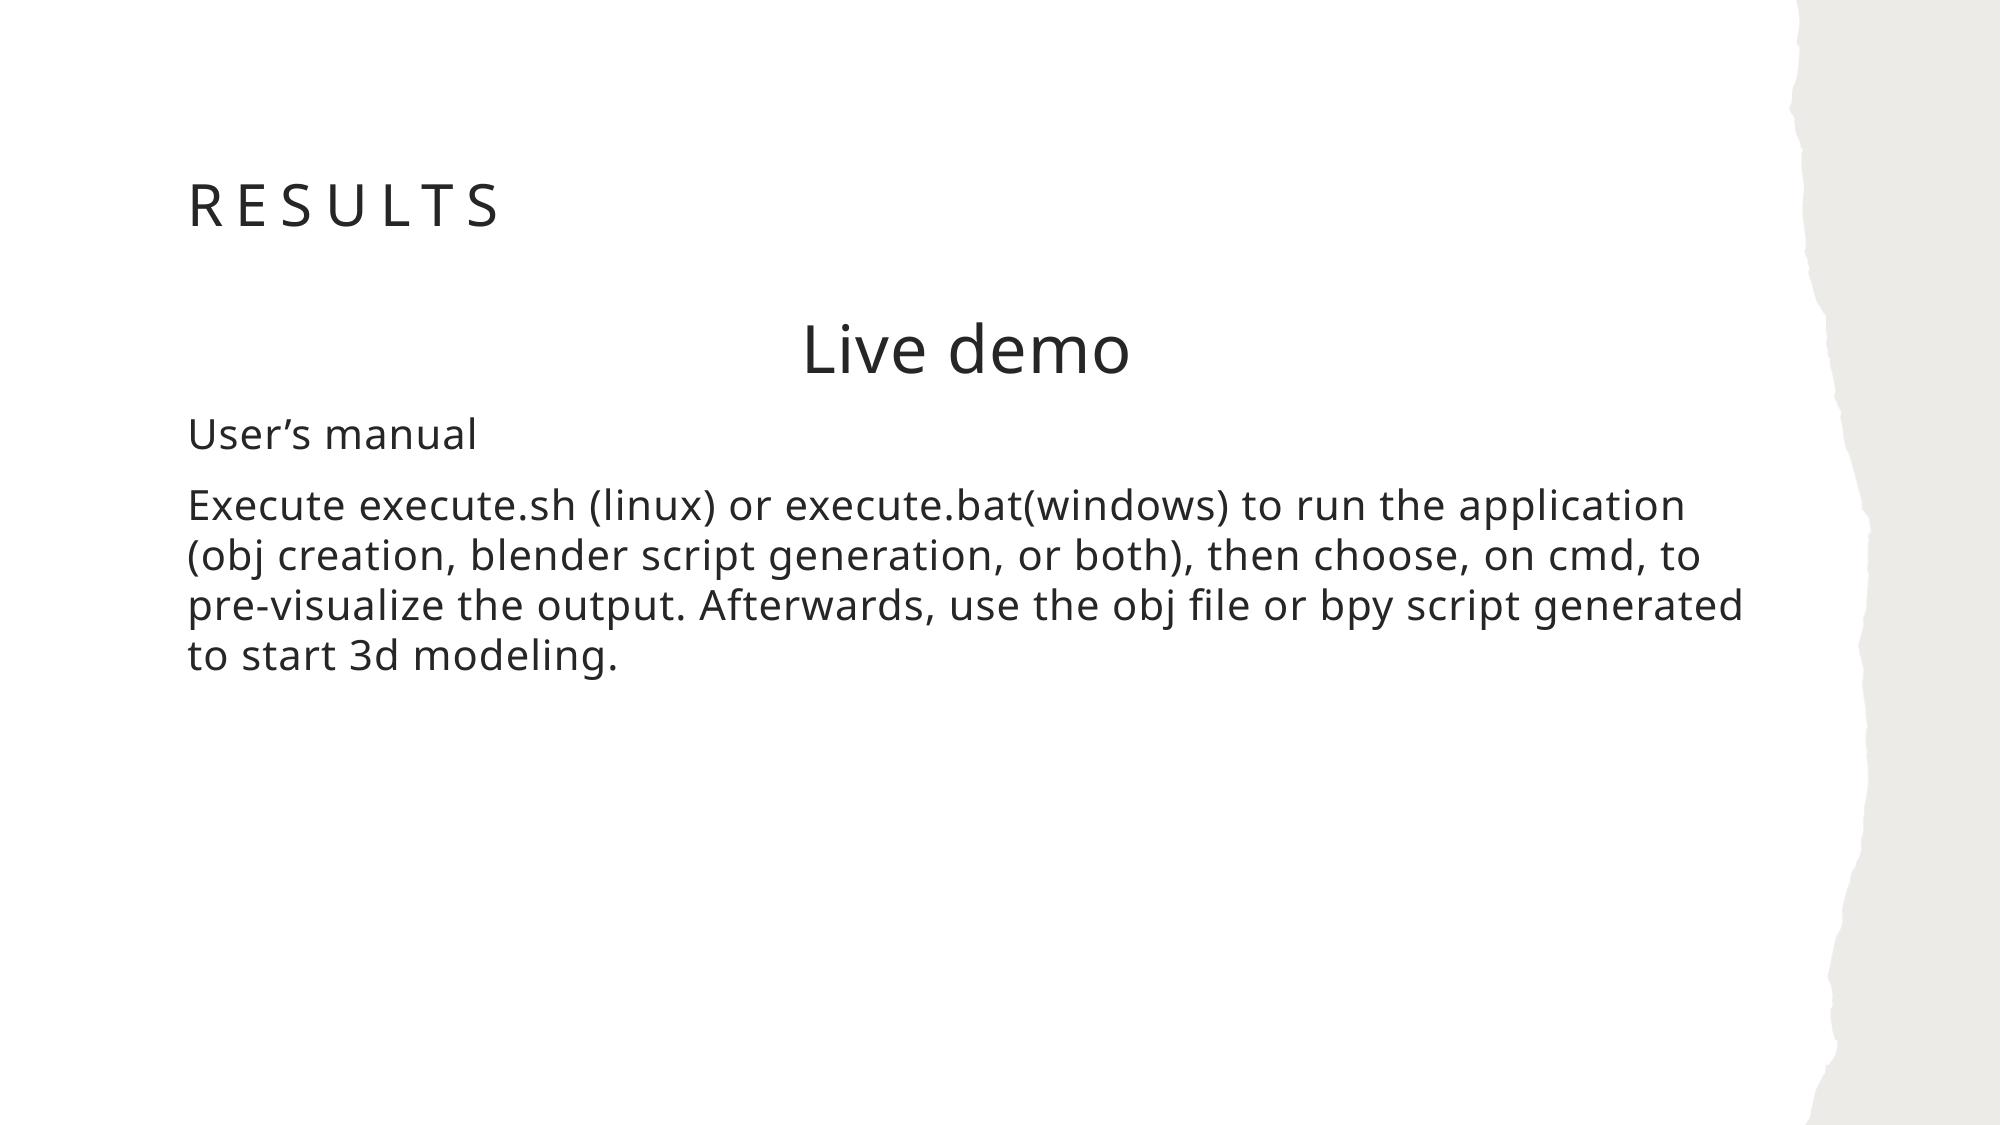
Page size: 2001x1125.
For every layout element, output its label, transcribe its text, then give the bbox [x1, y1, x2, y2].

list Live demo User’s manual Execute execute.sh (linux) or execute.bat(windows) to run the application (obj creation, blender script generation, or both), then choose, on cmd, to pre-visualize the output. Afterwards, use the obj file or bpy script generated to start 3d modeling. [172, 299, 1782, 1026]
title results [172, 99, 1782, 299]
